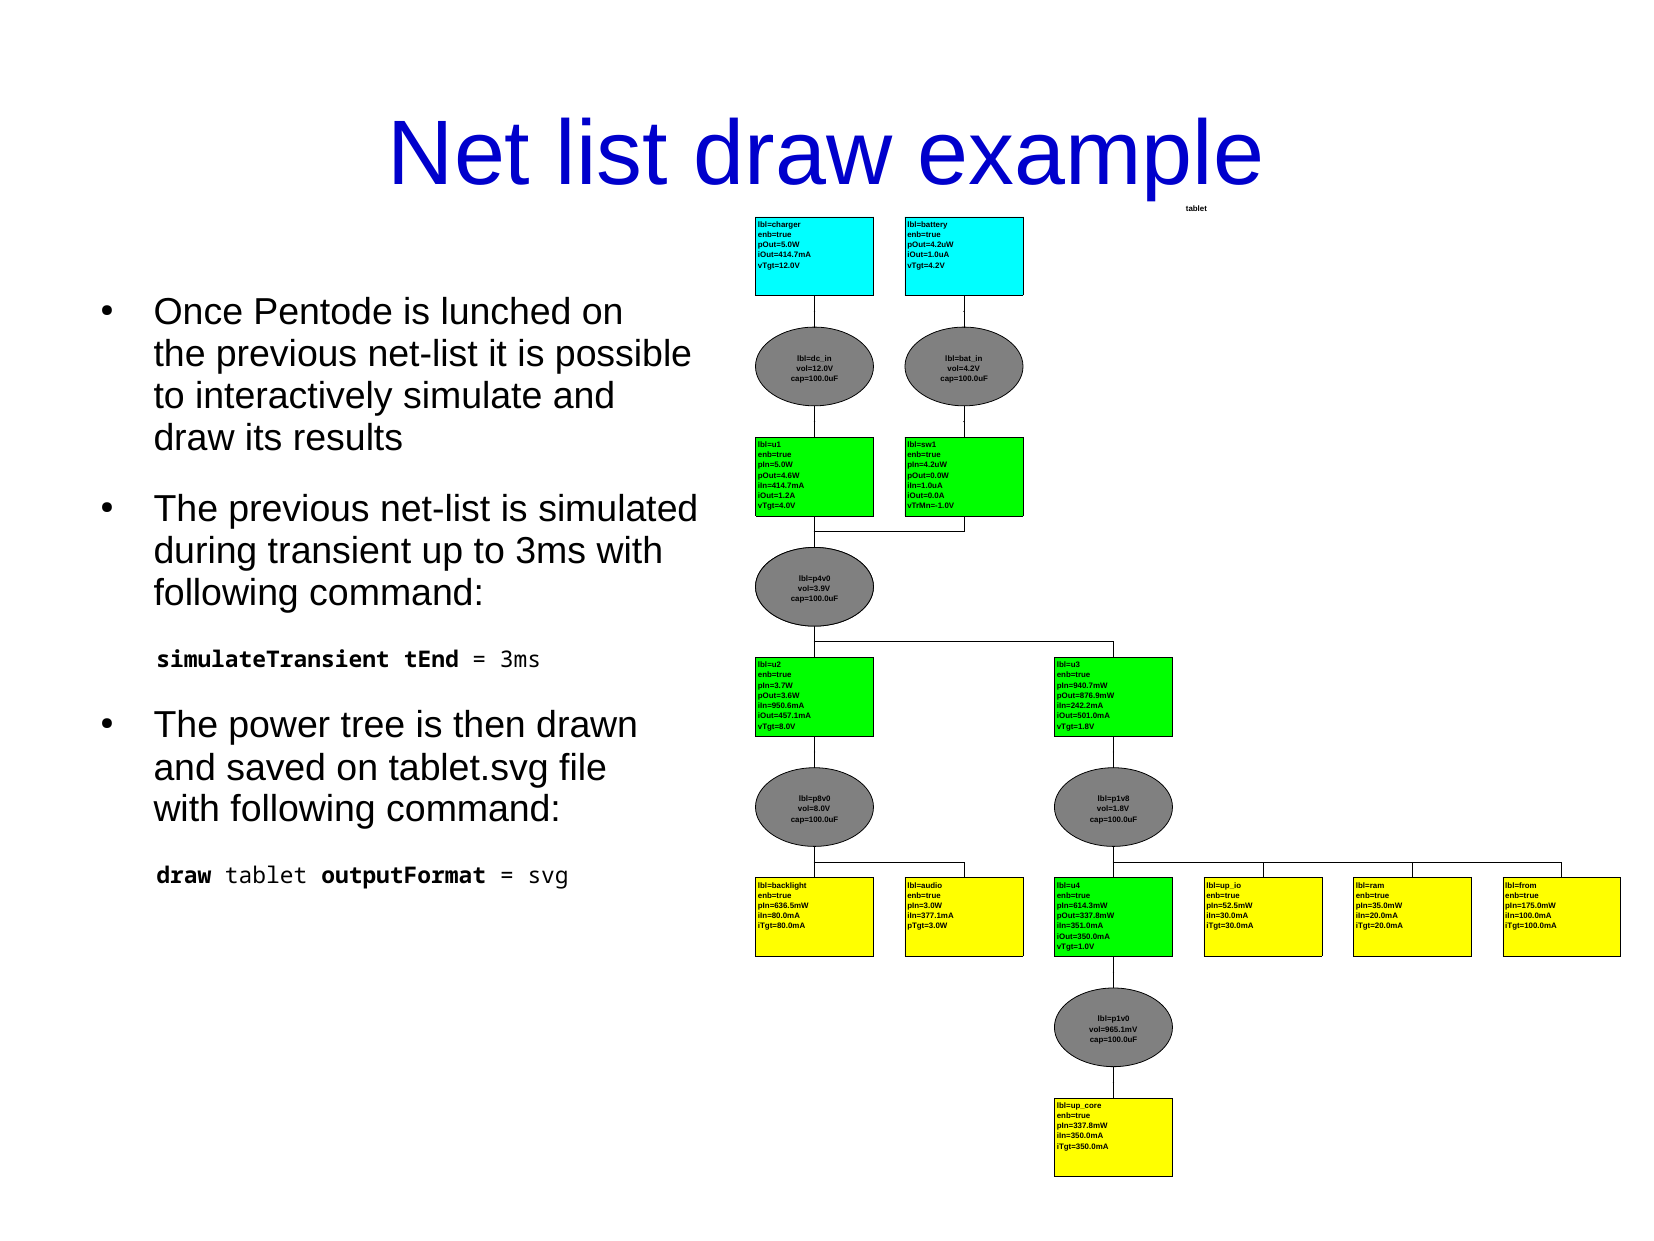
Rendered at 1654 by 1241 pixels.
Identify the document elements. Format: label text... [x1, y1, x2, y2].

title Net list draw example [82, 49, 1571, 257]
picture [739, 200, 1654, 1241]
list Once Pentode is lunched on the previous net-list it is possible to interactively simulate and draw its results The previous net-list is simulated during transient up to 3ms with following command: simulateTransient tEnd = 3ms The power tree is then drawn and saved on tablet.svg file with following command: draw tablet outputFormat = svg [82, 290, 739, 1010]
